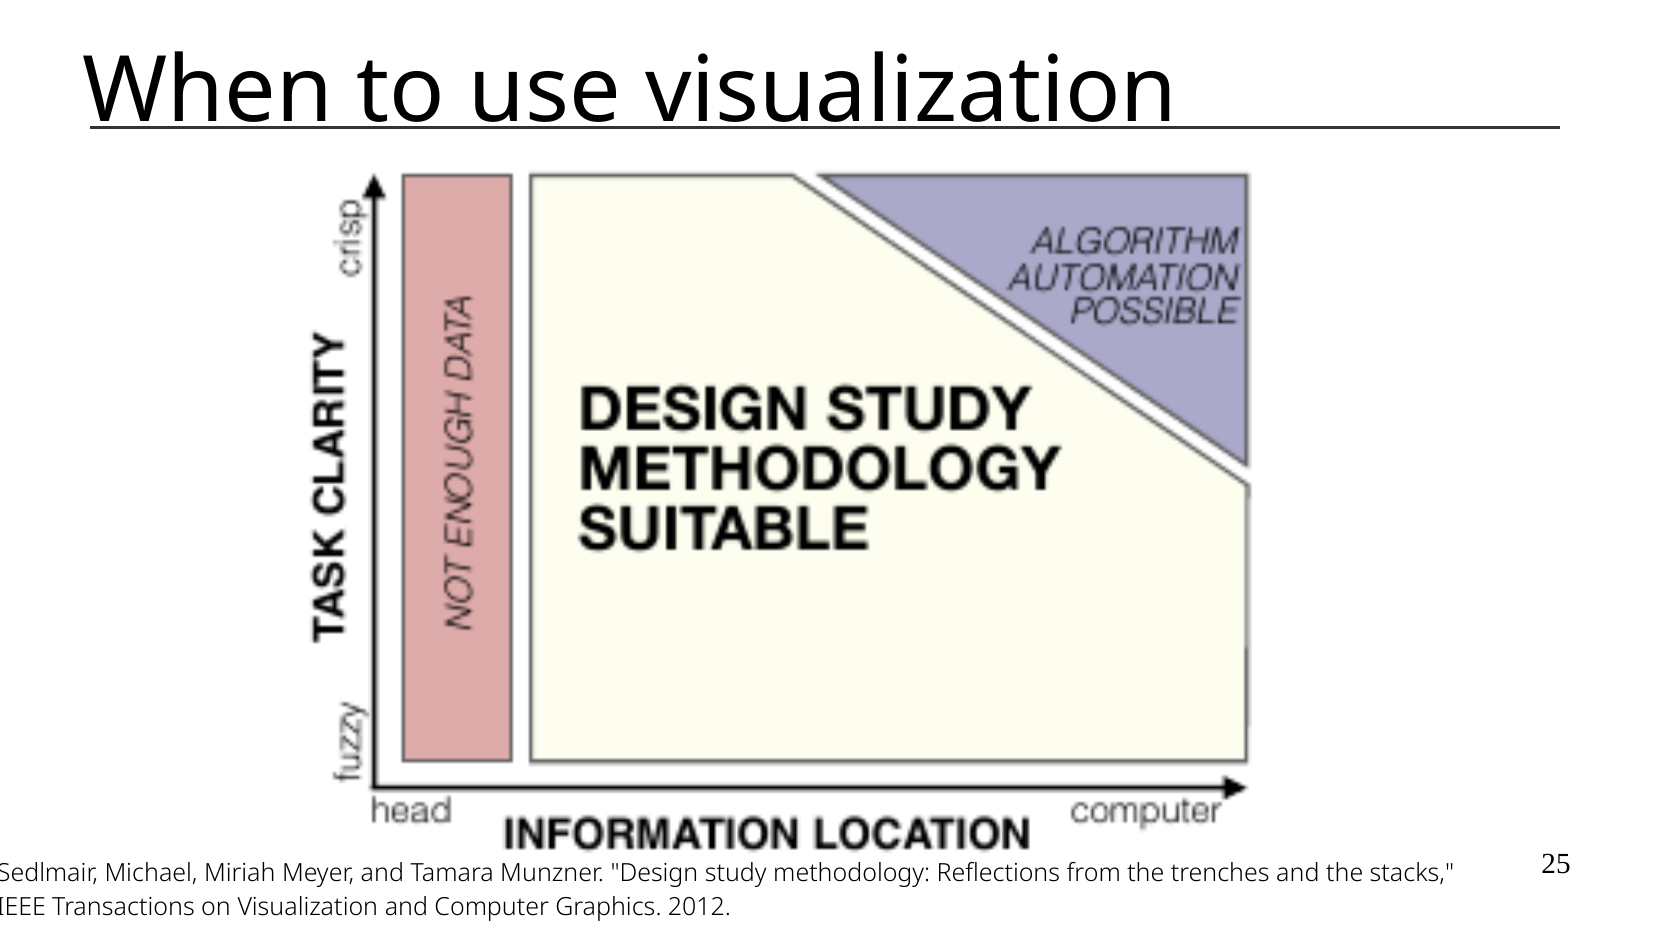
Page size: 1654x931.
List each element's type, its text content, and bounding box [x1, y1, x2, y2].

list Sedlmair, Michael, Miriah Meyer, and Tamara Munzner. "Design study methodology: Reflections from the trenches and the stacks," IEEE Transactions on Visualization and Computer Graphics. 2012. [0, 855, 1486, 931]
picture [295, 135, 1275, 855]
title When to use visualization [82, 32, 1571, 140]
